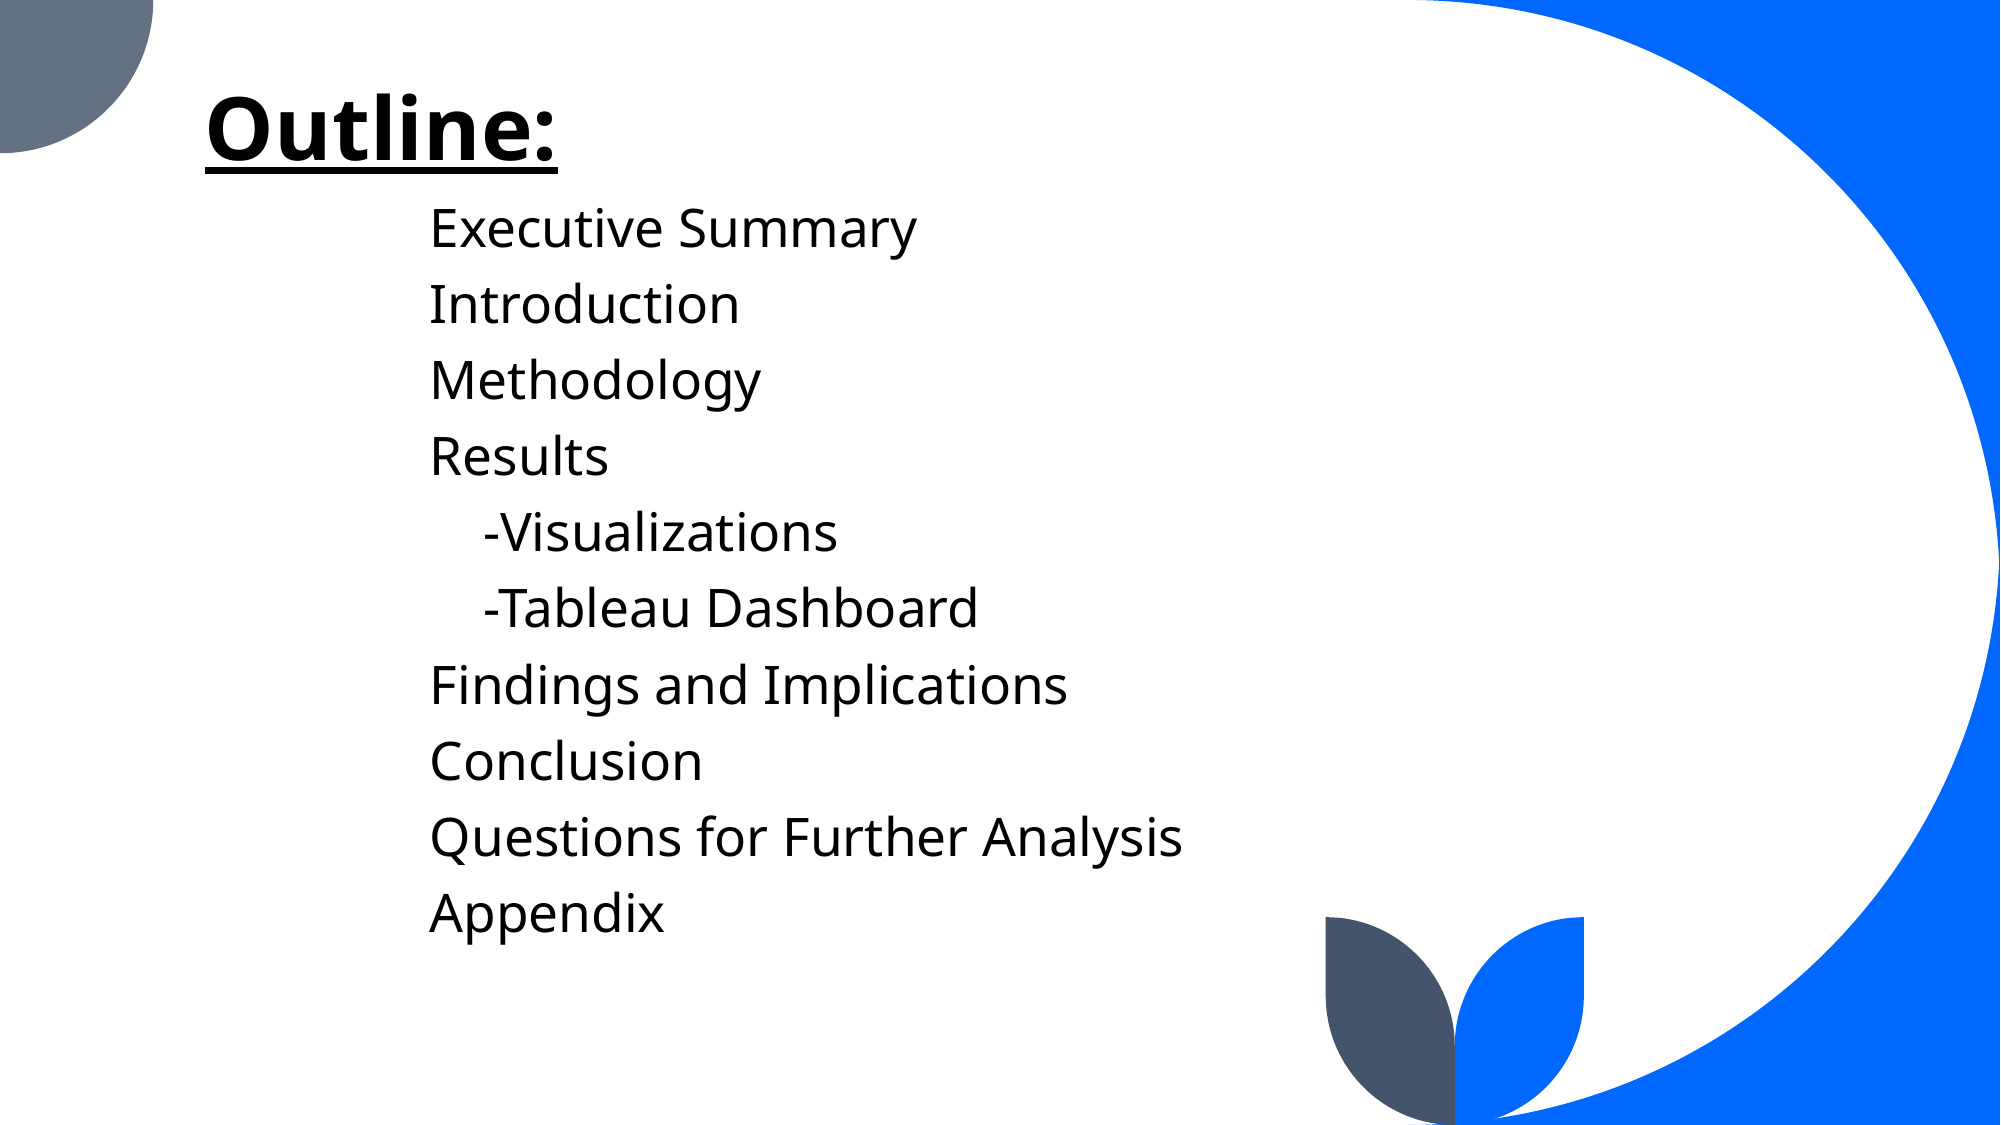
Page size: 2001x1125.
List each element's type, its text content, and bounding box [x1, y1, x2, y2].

list Executive Summary Introduction Methodology Results -Visualizations -Tableau Dashboard Findings and Implications Conclusion Questions for Further Analysis Appendix [256, 194, 1976, 1028]
title Outline: [190, 16, 1795, 185]
